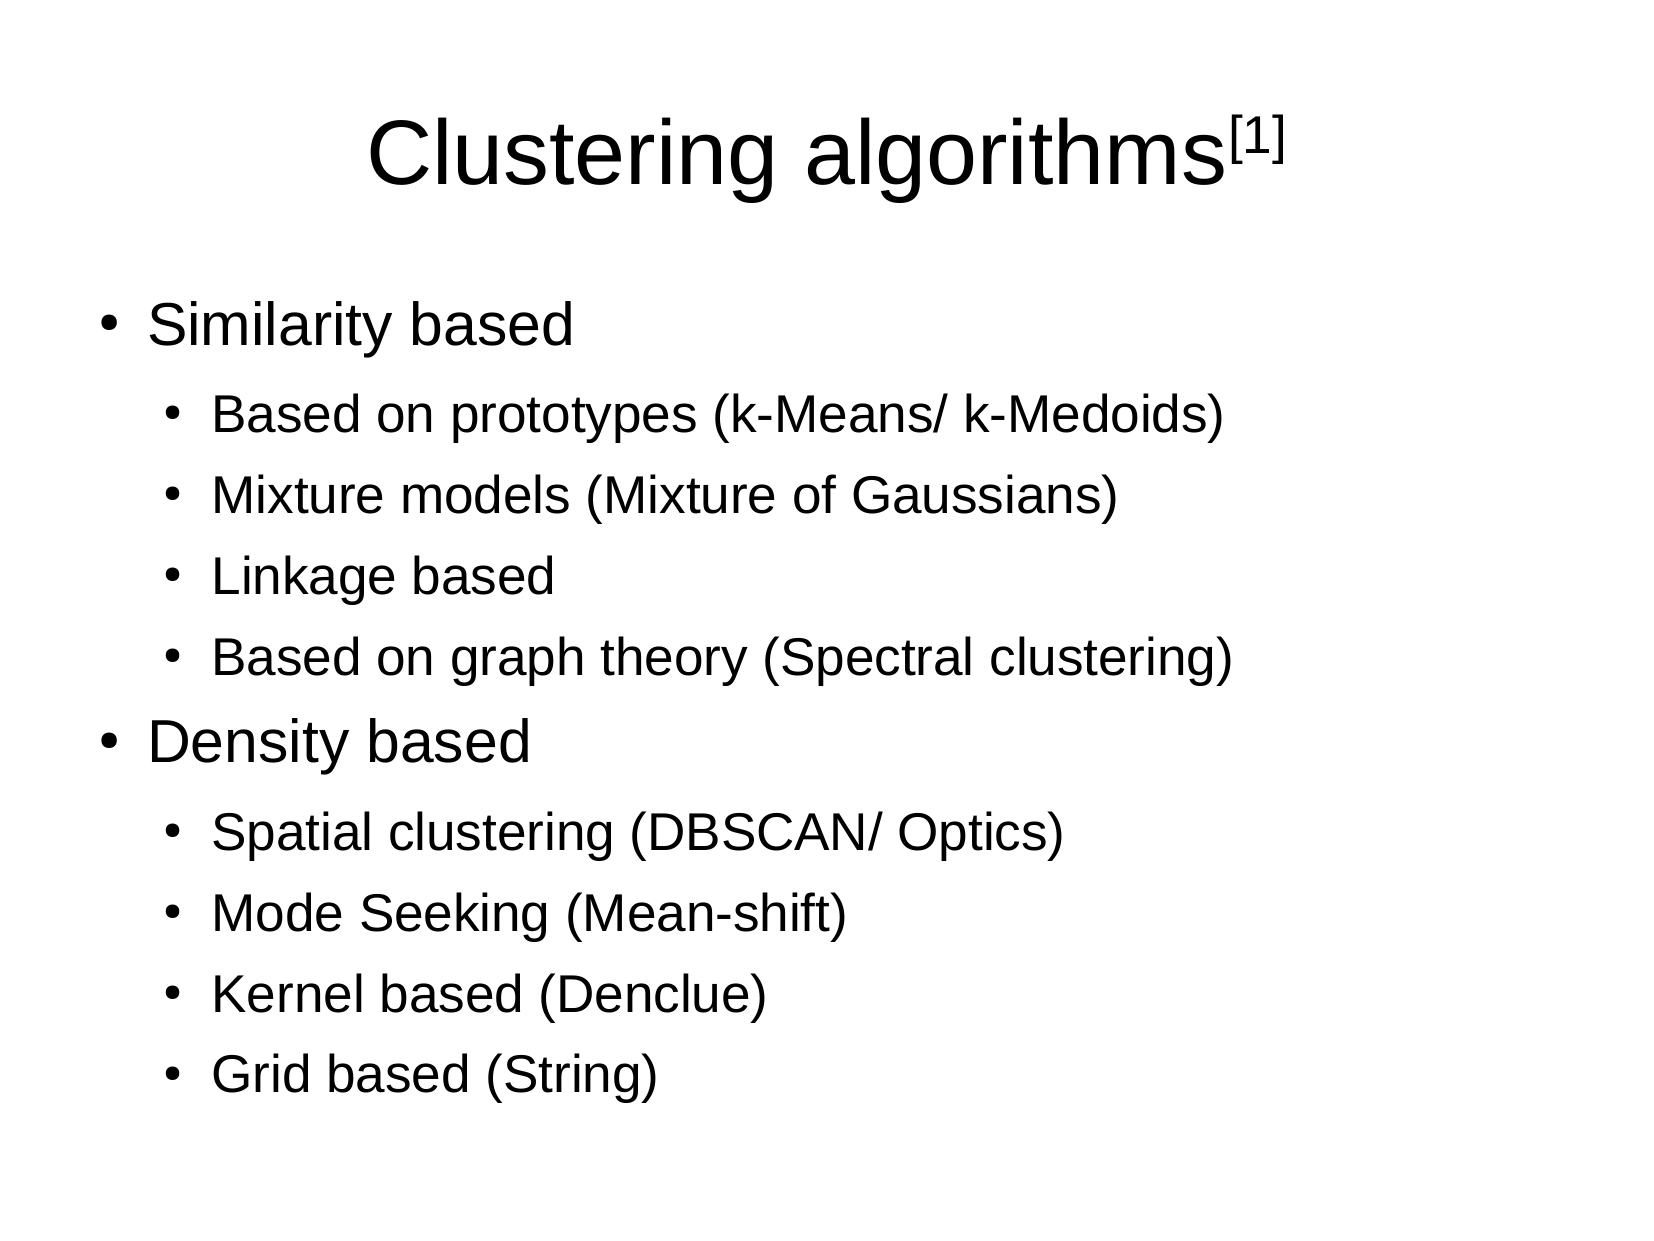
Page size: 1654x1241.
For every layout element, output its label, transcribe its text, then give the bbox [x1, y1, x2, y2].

list Similarity based Based on prototypes (k-Means/ k-Medoids) Mixture models (Mixture of Gaussians) Linkage based Based on graph theory (Spectral clustering) Density based Spatial clustering (DBSCAN/ Optics) Mode Seeking (Mean-shift) Kernel based (Denclue) Grid based (String) [82, 290, 1571, 1109]
title Clustering algorithms[1] [82, 56, 1571, 250]
